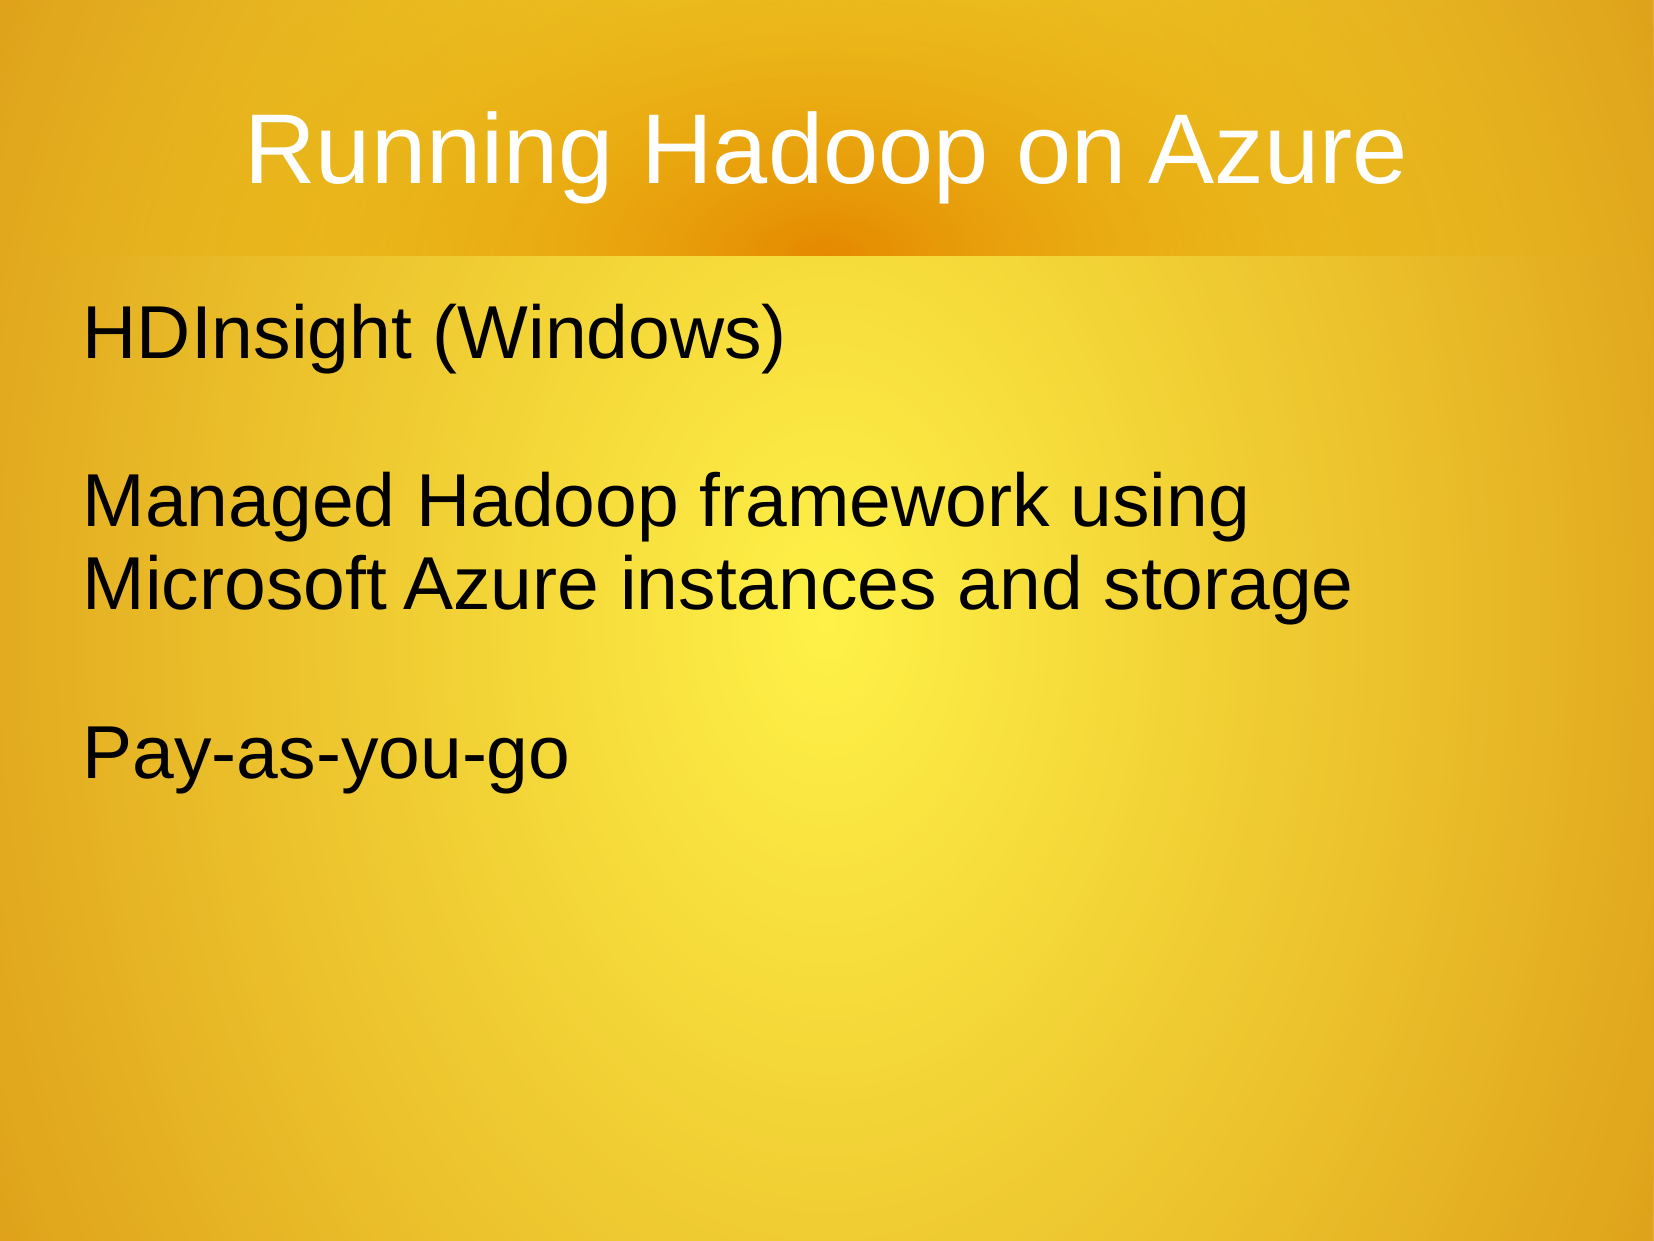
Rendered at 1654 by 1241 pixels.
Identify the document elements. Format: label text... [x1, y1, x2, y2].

subtitle HDInsight (Windows) Managed Hadoop framework using Microsoft Azure instances and storage Pay-as-you-go [82, 290, 1571, 1121]
title Running Hadoop on Azure [82, 47, 1571, 252]
